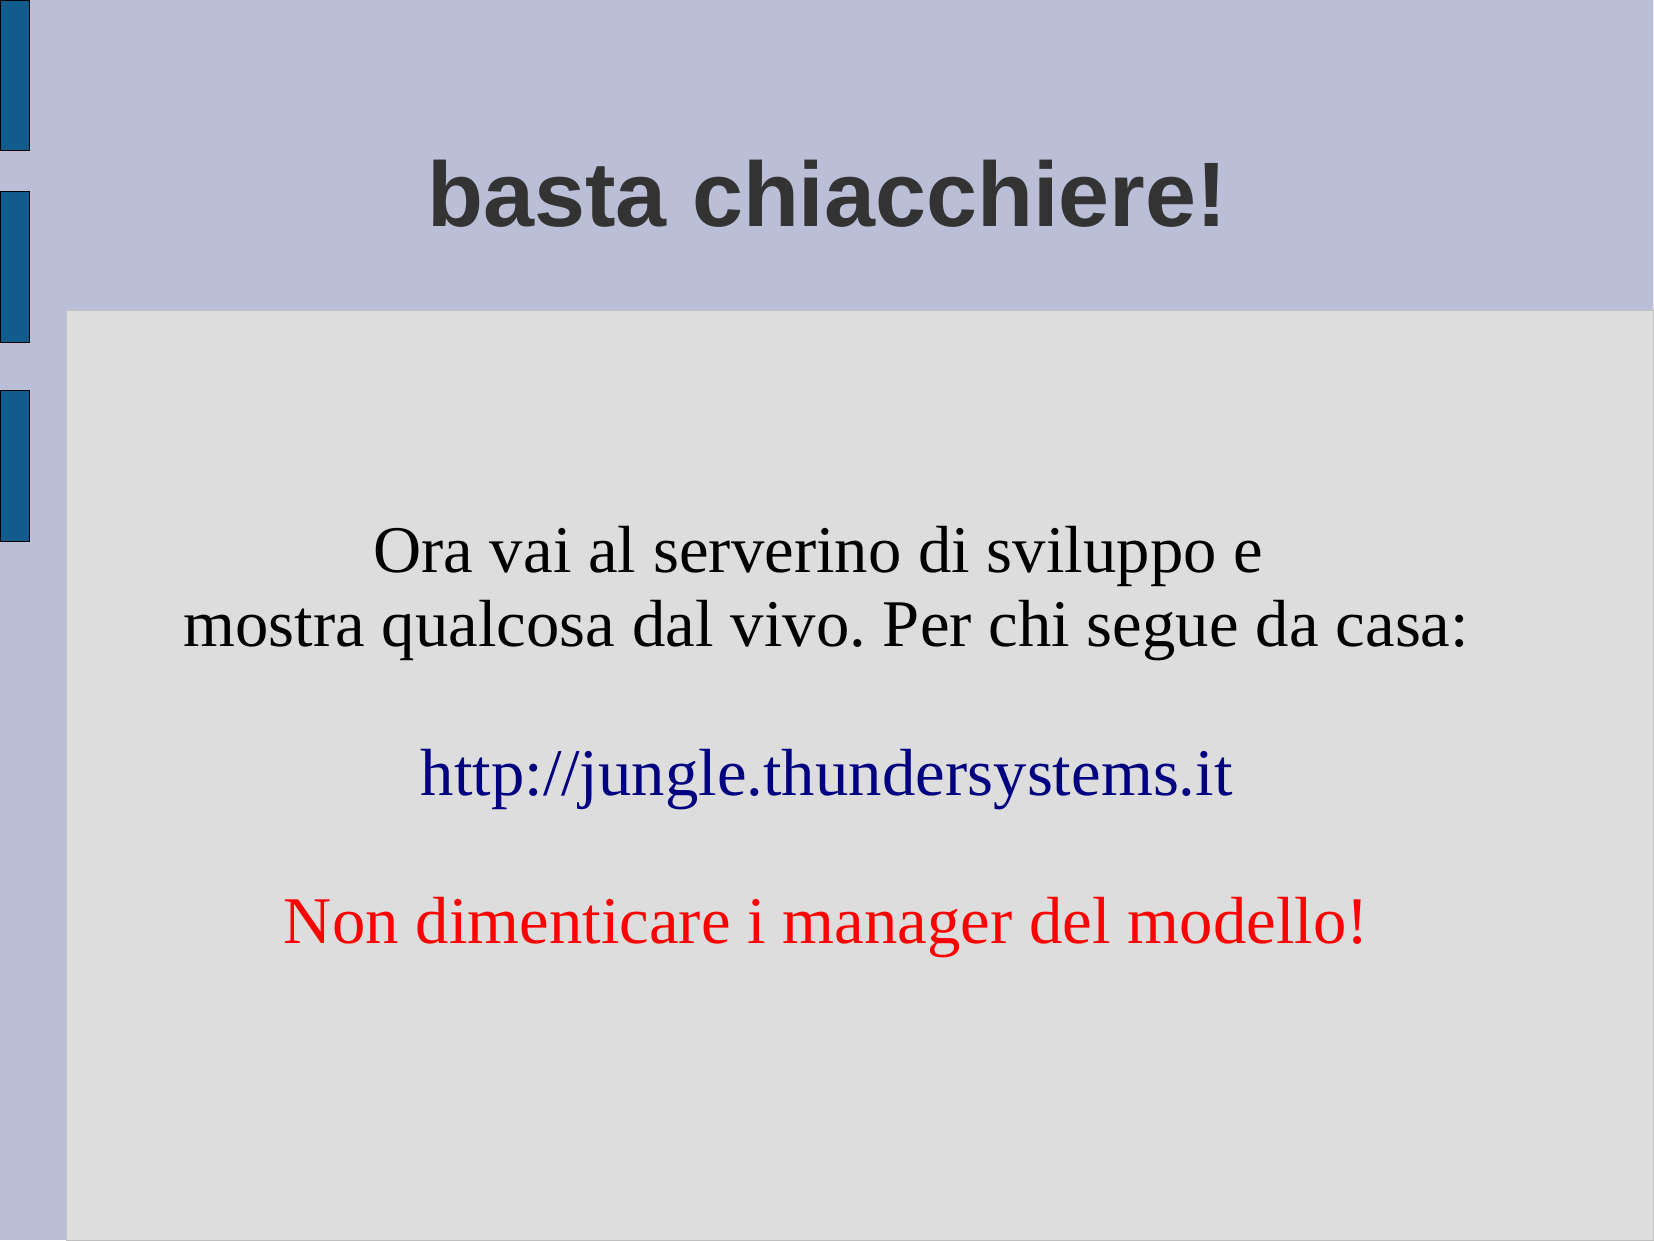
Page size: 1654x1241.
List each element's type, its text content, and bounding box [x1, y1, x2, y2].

subtitle Ora vai al serverino di sviluppo e mostra qualcosa dal vivo. Per chi segue da casa: http://jungle.thundersystems.it Non dimenticare i manager del modello! [121, 344, 1534, 1127]
title basta chiacchiere! [121, 98, 1534, 291]
